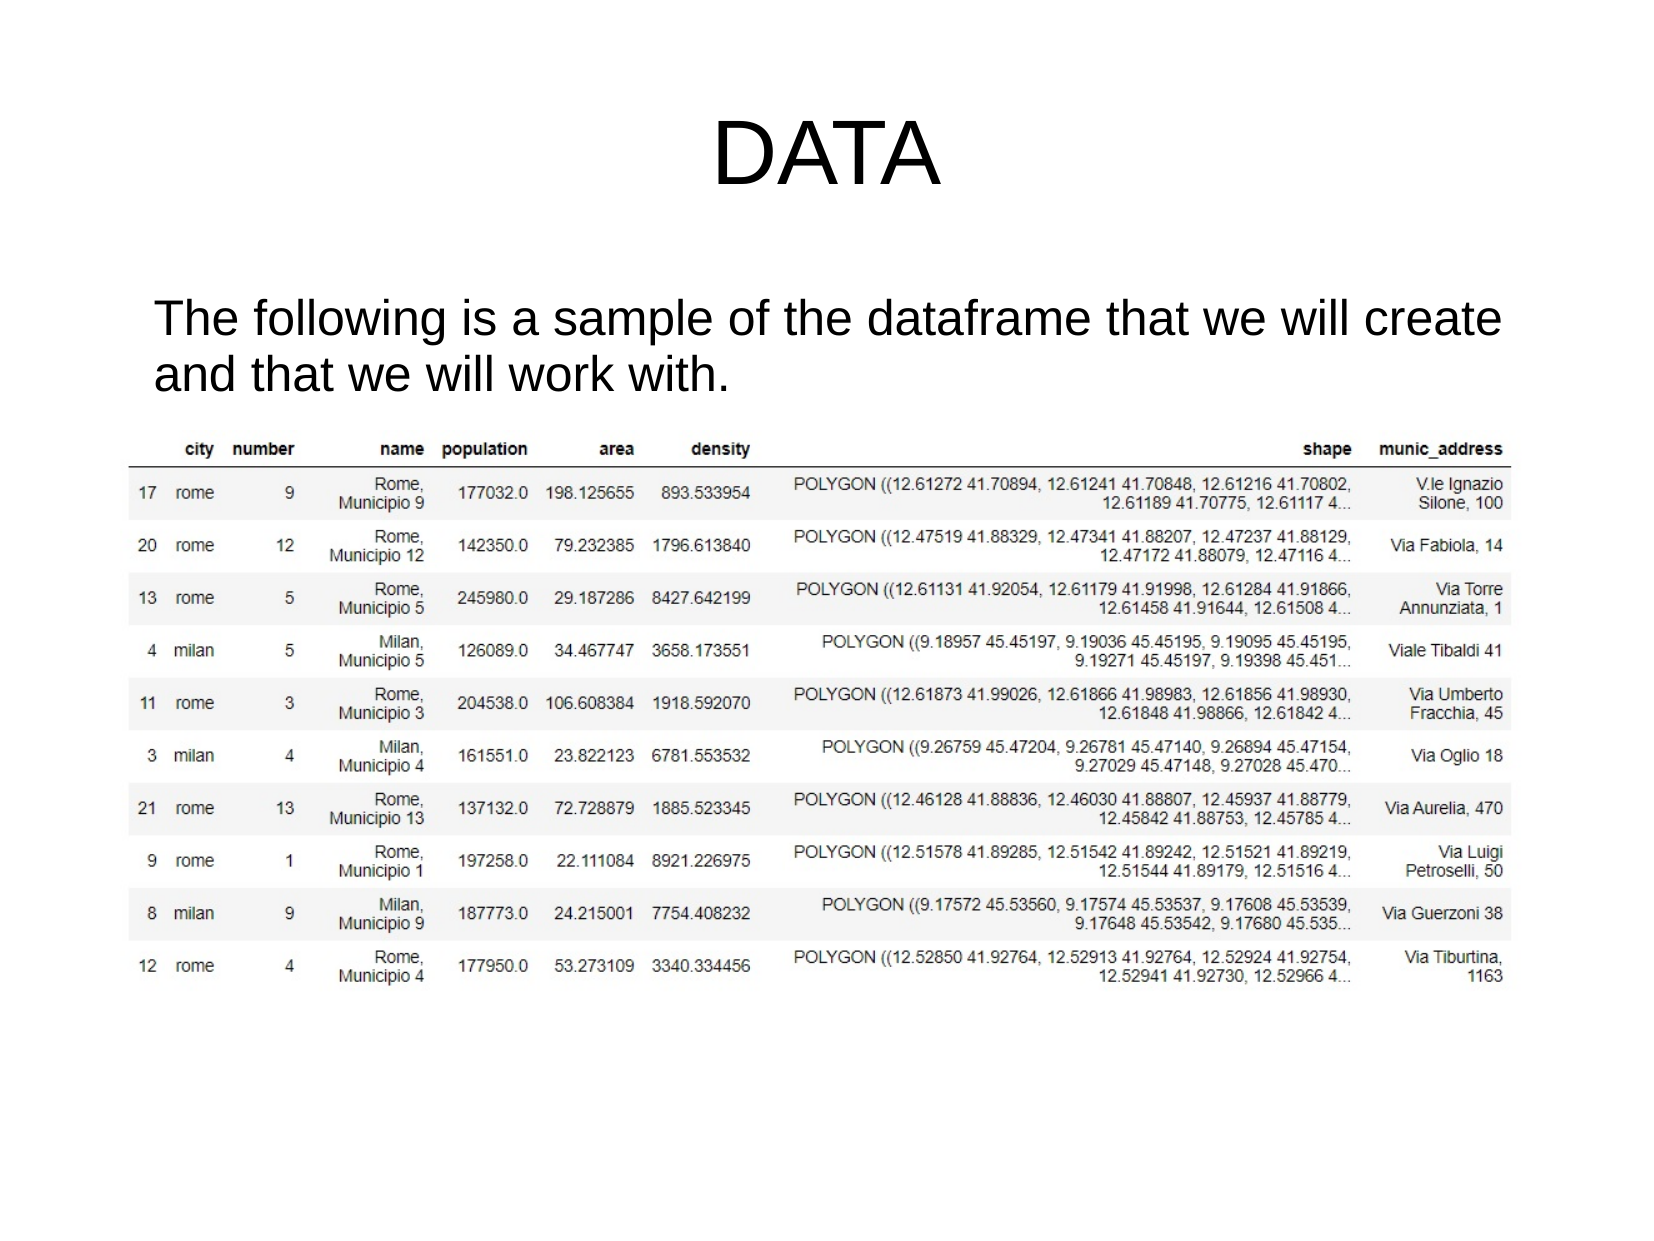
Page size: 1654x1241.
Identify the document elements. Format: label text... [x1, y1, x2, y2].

picture [120, 430, 1560, 1241]
list The following is a sample of the dataframe that we will create and that we will work with. [82, 290, 1571, 1109]
title DATA [82, 49, 1571, 257]
